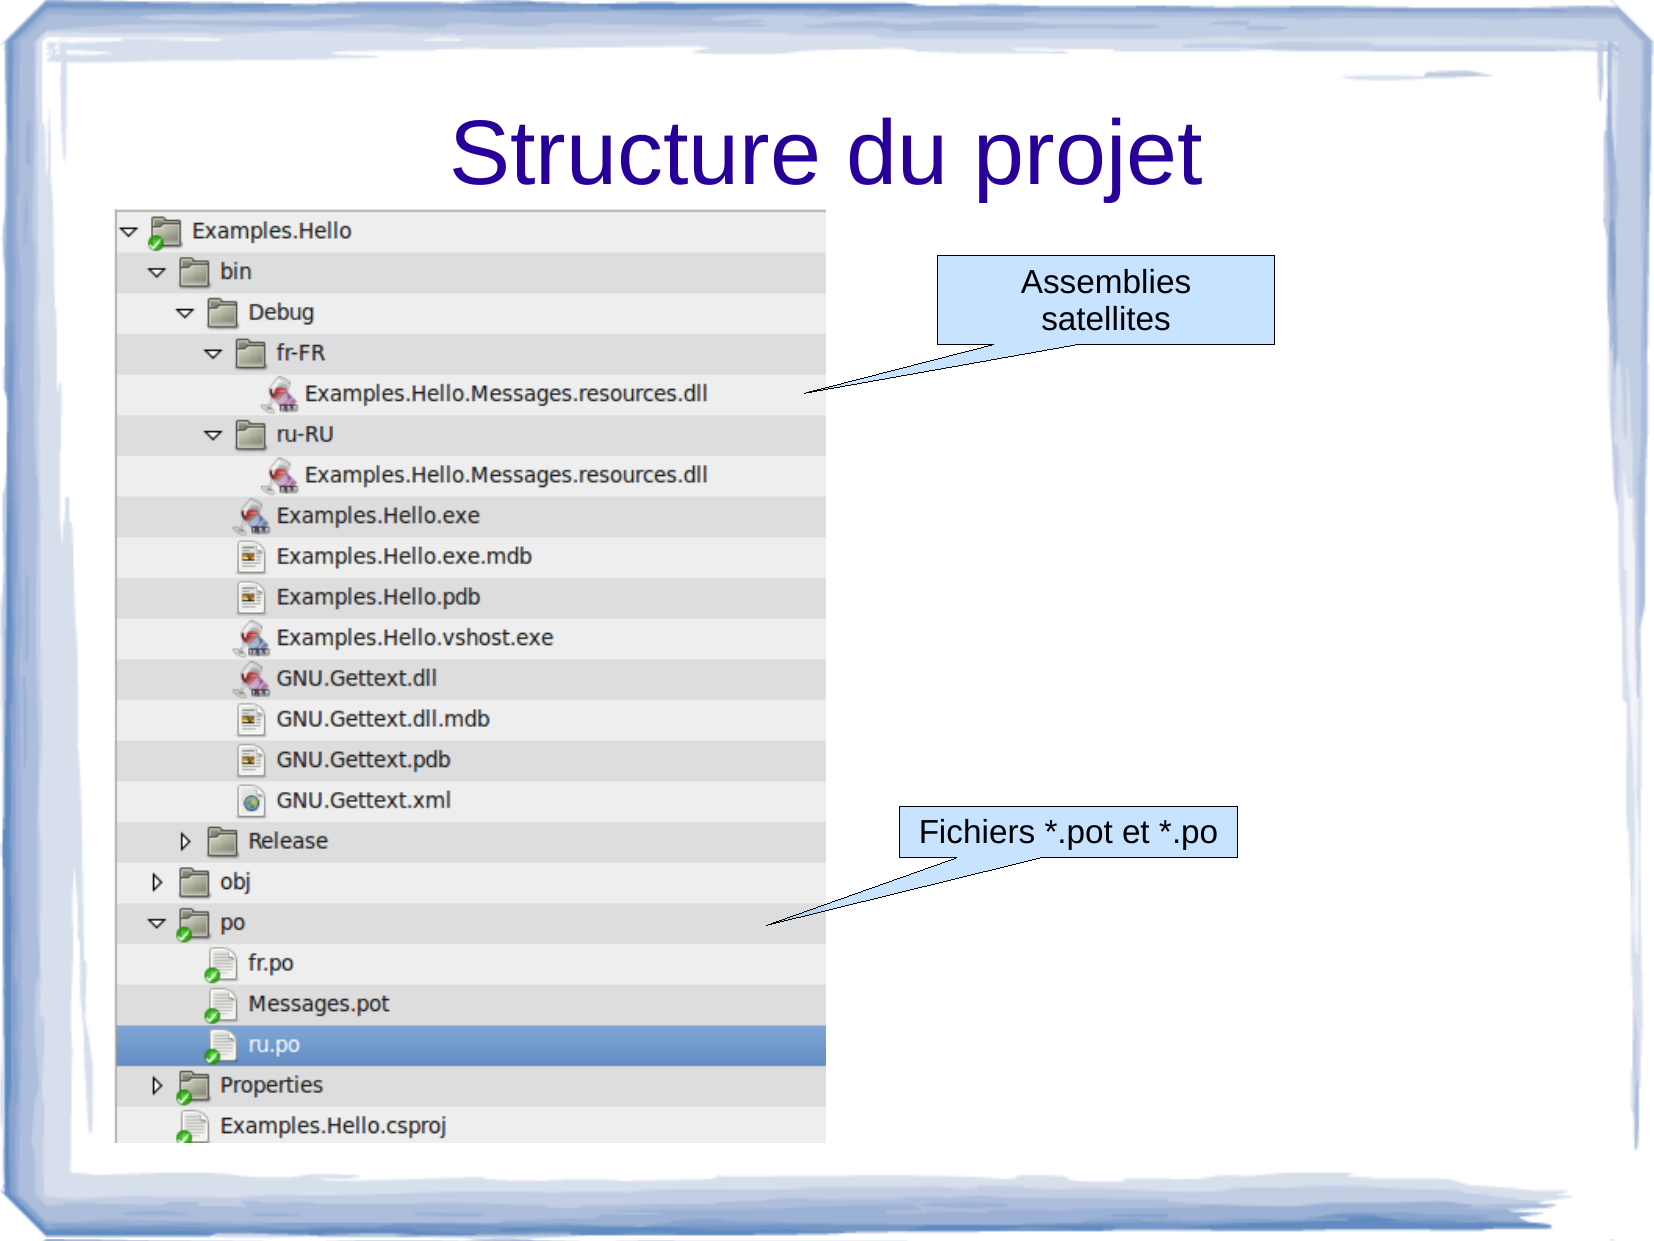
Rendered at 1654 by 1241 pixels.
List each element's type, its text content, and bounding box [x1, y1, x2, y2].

title Structure du projet [82, 56, 1571, 250]
text_box Assemblies satellites [804, 255, 1275, 394]
text_box Fichiers *.pot et *.po [766, 806, 1238, 926]
picture [0, 0, 1654, 1241]
